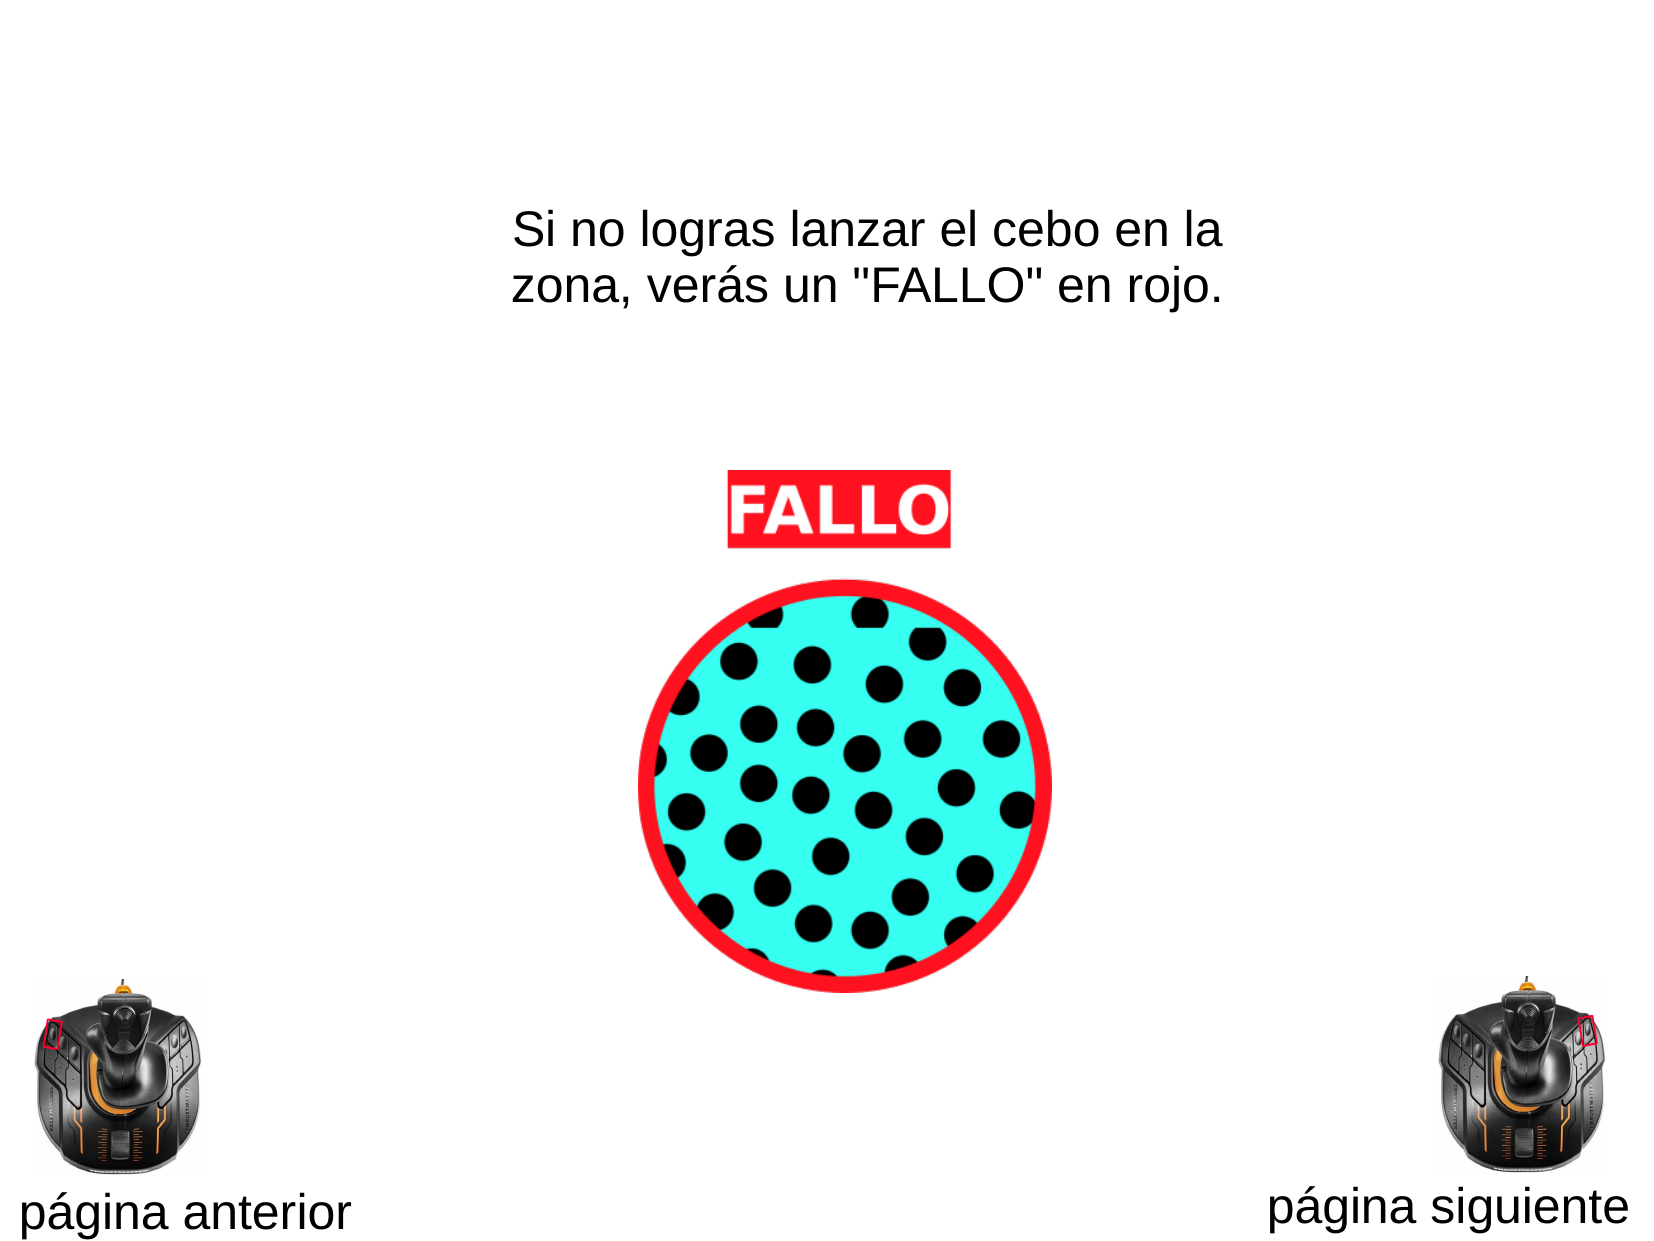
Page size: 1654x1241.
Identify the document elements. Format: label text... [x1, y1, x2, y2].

text_box página siguiente [1252, 1171, 1646, 1241]
picture [1438, 976, 1607, 1171]
text_box página anterior [4, 1177, 368, 1241]
picture [638, 525, 1052, 993]
text_box Si no logras lanzar el cebo en la zona, verás un "FALLO" en rojo. [496, 194, 1241, 525]
picture [34, 979, 203, 1177]
